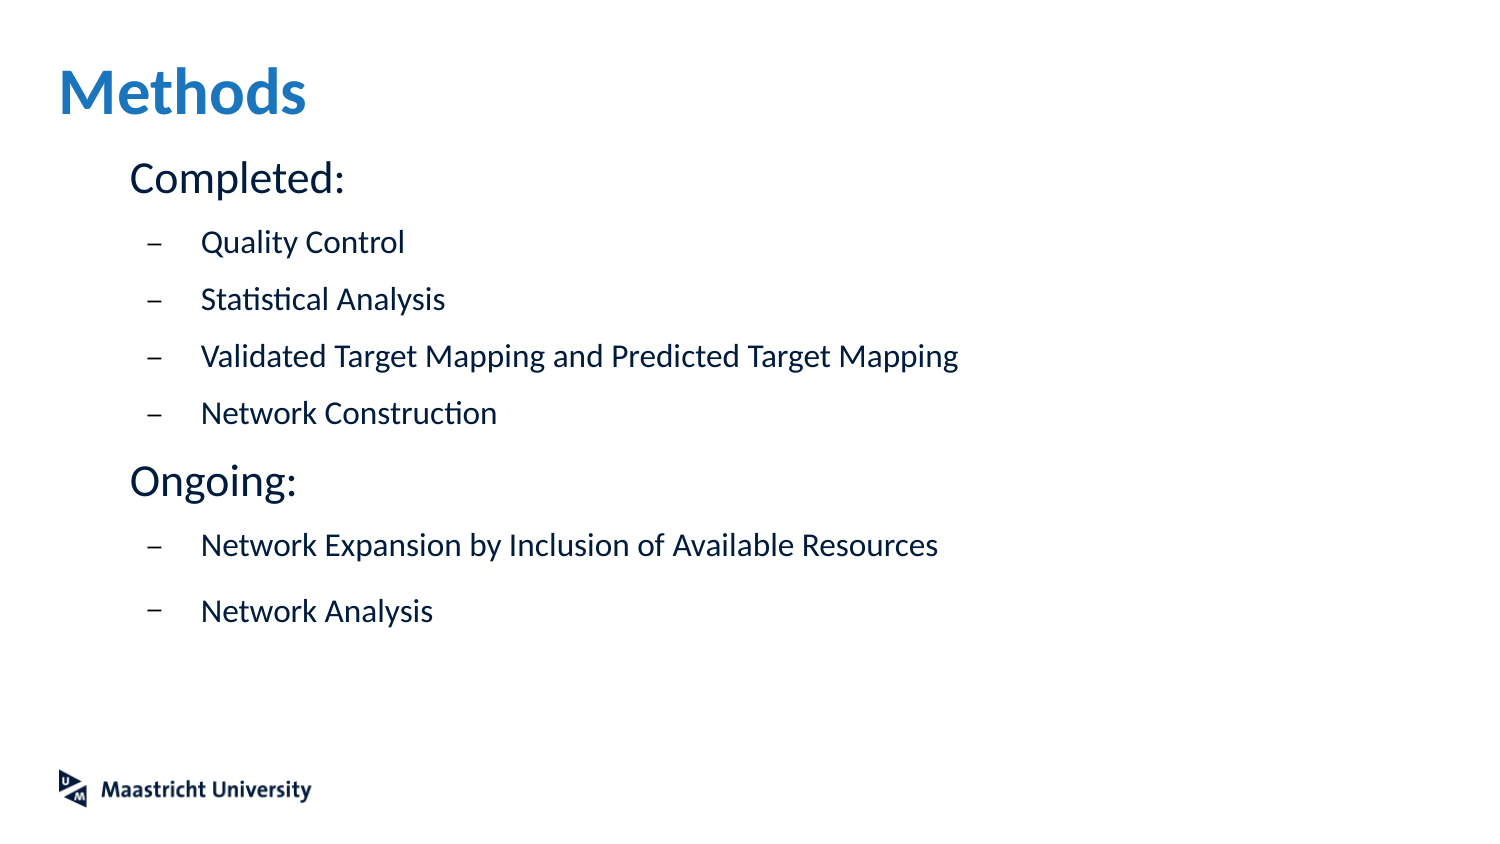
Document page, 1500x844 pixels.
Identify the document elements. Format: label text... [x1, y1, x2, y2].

list Completed: Quality Control Statistical Analysis Validated Target Mapping and Predicted Target Mapping Network Construction Ongoing: Network Expansion by Inclusion of Available Resources Network Analysis [59, 159, 1425, 707]
title Methods [59, 50, 1425, 144]
